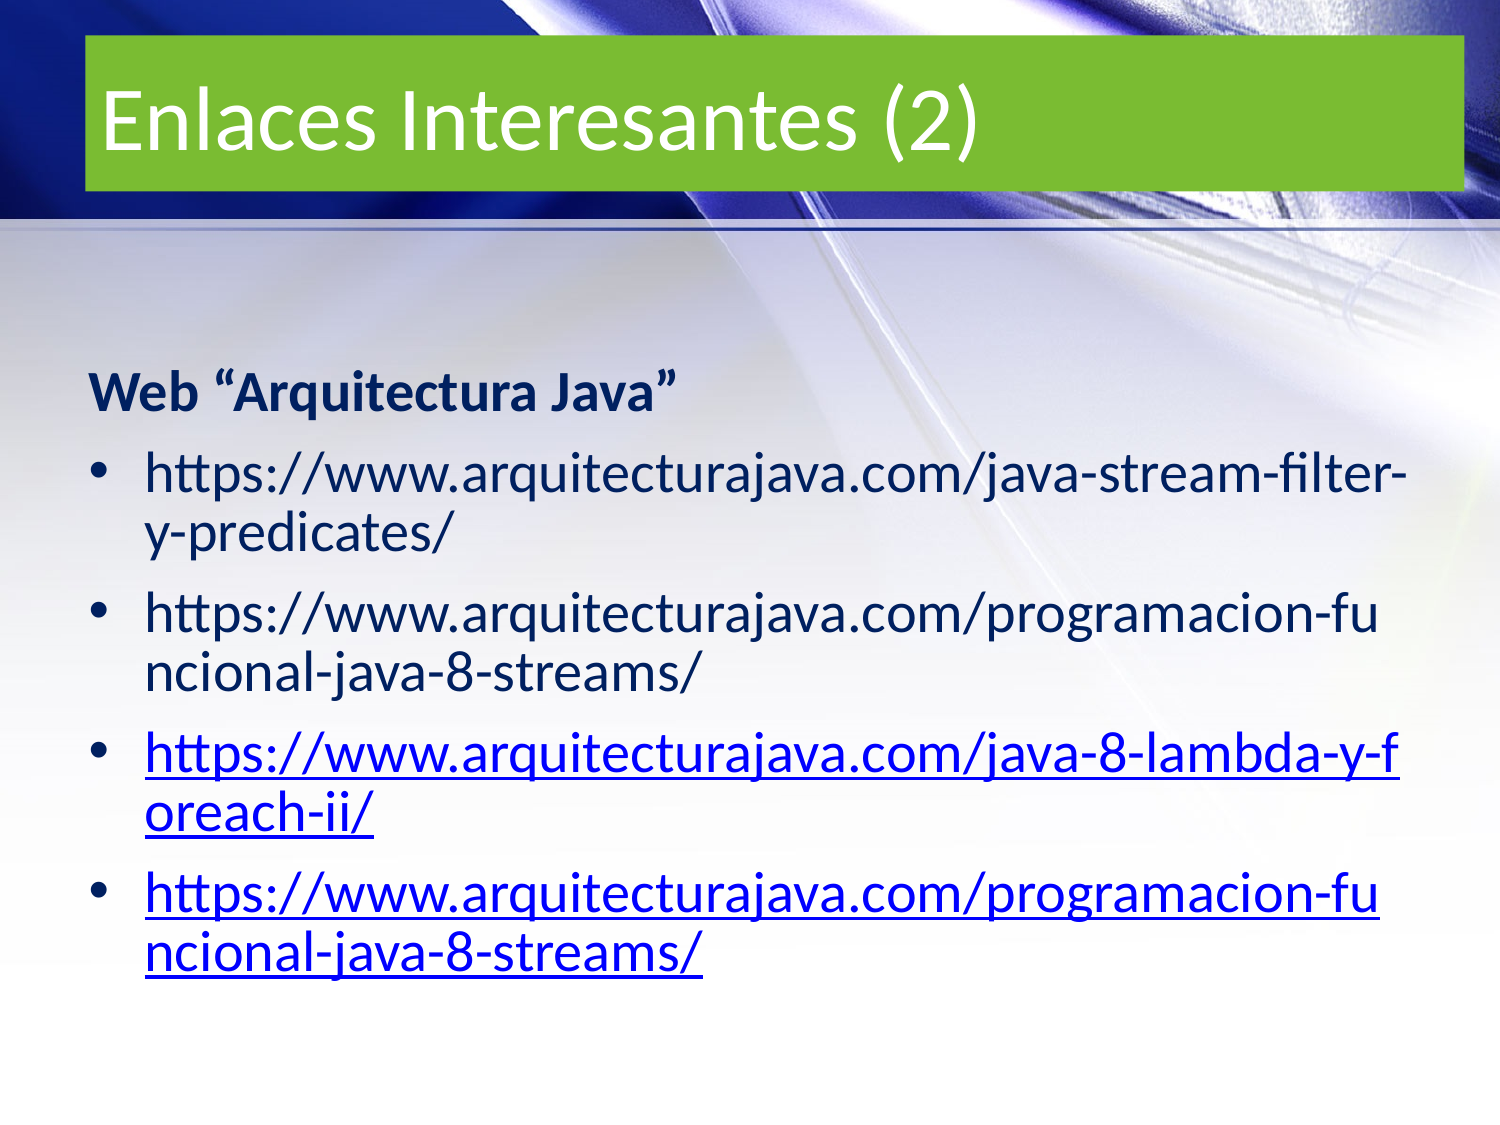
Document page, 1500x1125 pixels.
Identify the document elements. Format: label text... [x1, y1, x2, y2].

text_box Enlaces Interesantes (2) [85, 35, 1465, 192]
text_box Web “Arquitectura Java” https://www.arquitecturajava.com/java-stream-filter-y-predicates/ https://www.arquitecturajava.com/programacion-funcional-java-8-streams/ https://www.arquitecturajava.com/java-8-lambda-y-foreach-ii/ https://www.arquitecturajava.com/programacion-funcional-java-8-streams/ [73, 345, 1424, 989]
picture [0, 0, 1500, 1125]
